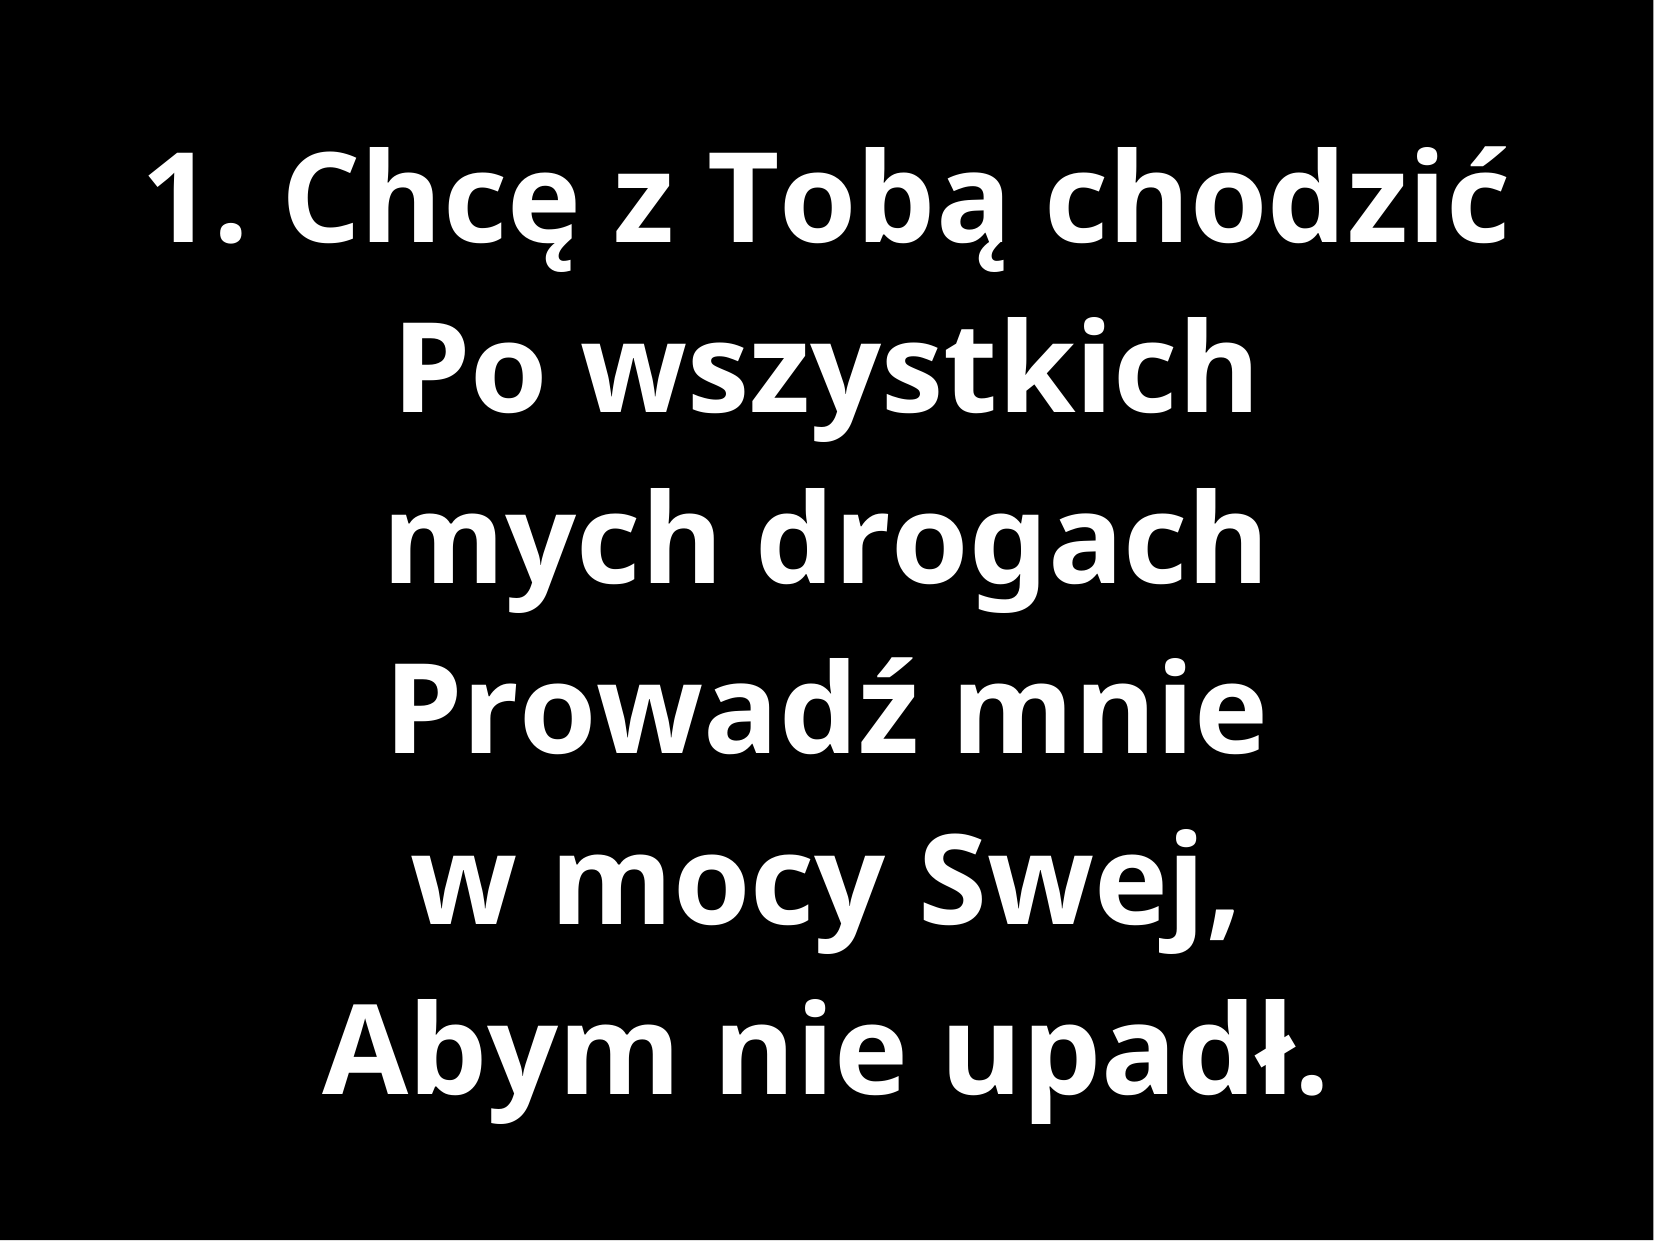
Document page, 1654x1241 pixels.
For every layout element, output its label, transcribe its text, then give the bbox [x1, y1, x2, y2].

title 1. Chcę z Tobą chodzić Po wszystkich mych drogach Prowadź mnie w mocy Swej, Abym nie upadł. [0, 0, 1654, 1241]
